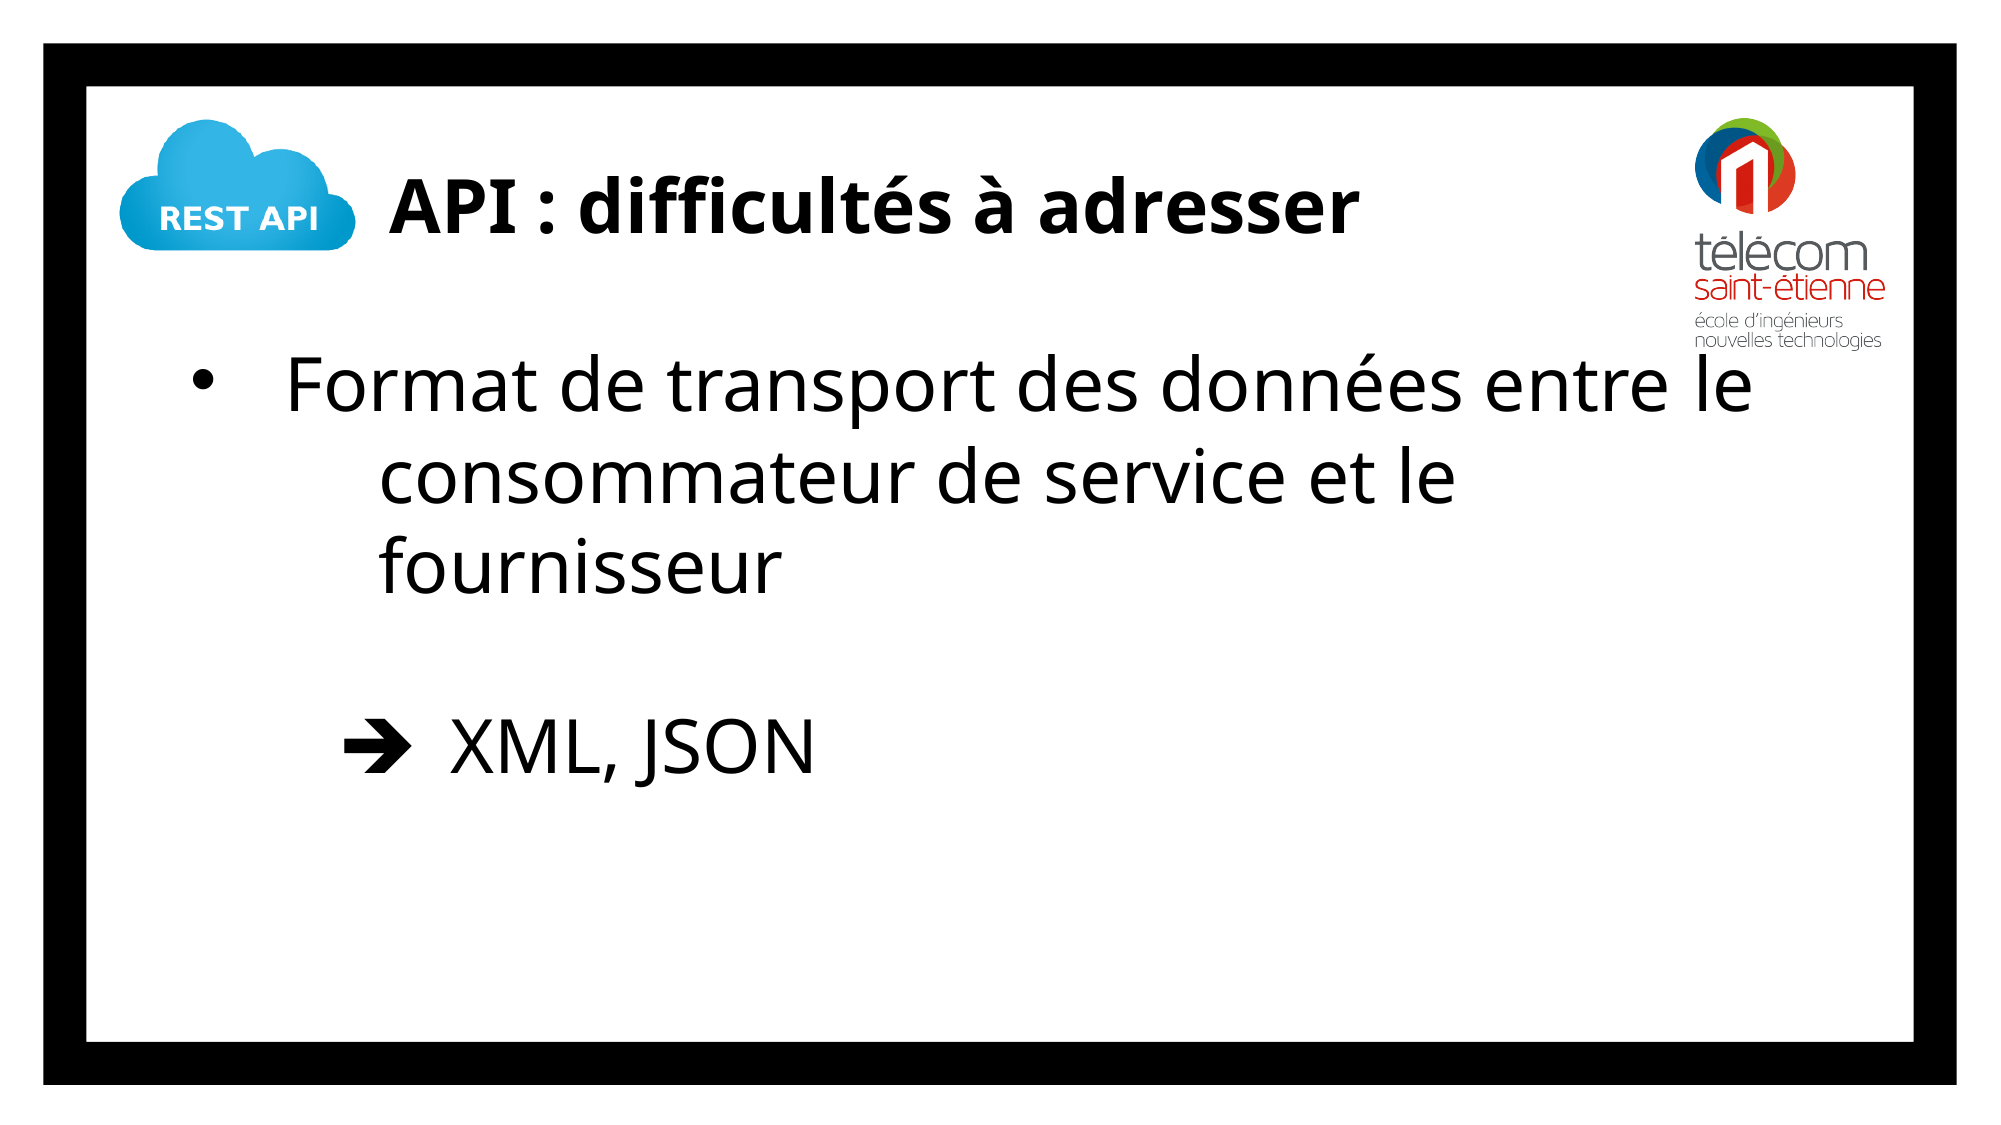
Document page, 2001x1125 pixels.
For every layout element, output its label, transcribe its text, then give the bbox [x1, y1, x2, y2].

picture [117, 118, 357, 254]
text_box Format de transport des données entre le consommateur de service et le fournisseur  XML, JSON [175, 320, 1881, 983]
picture [1695, 118, 1885, 351]
title API : difficultés à adresser [369, 138, 1695, 304]
